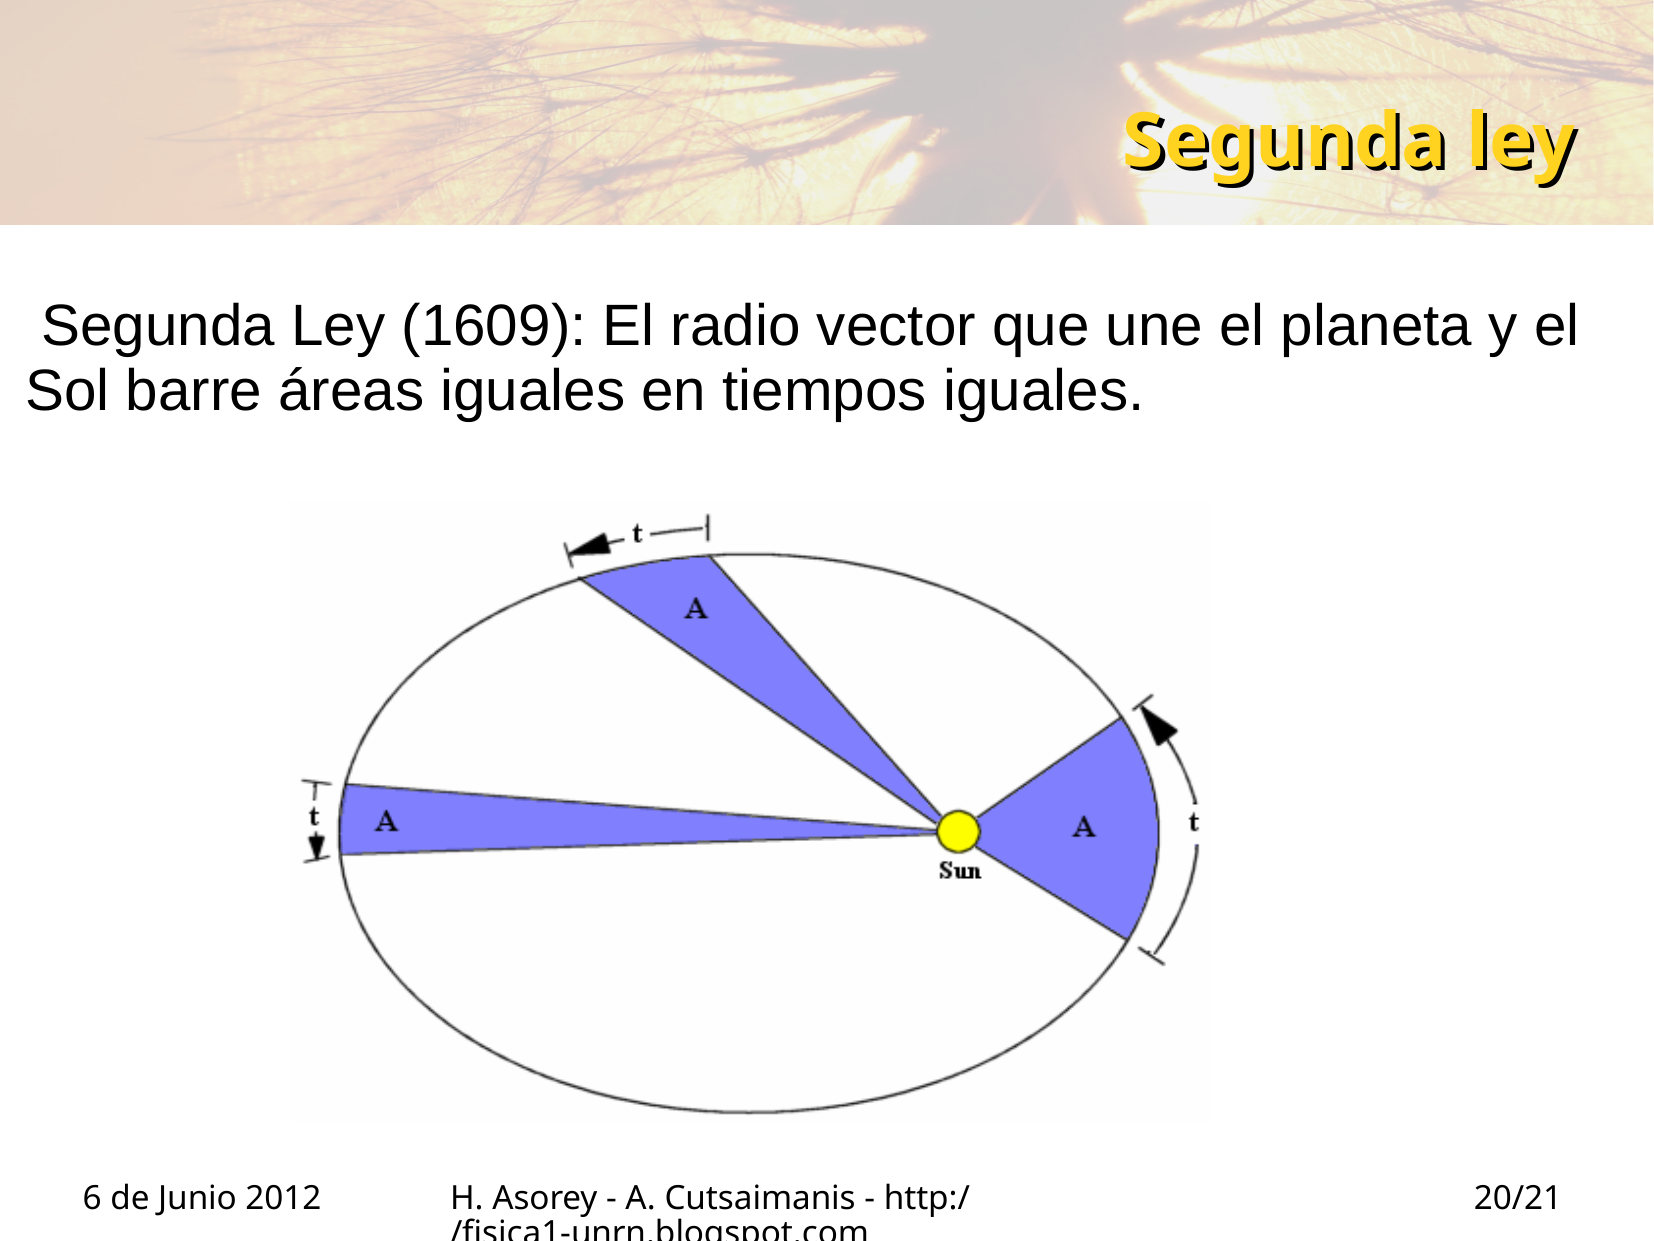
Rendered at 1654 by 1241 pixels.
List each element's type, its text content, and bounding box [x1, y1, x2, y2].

title Segunda ley [86, 49, 1576, 226]
picture [290, 501, 1211, 1123]
picture [0, 0, 1654, 225]
text_box Segunda Ley (1609): El radio vector que une el planeta y el Sol barre áreas iguales en tiempos iguales. [10, 284, 1625, 430]
